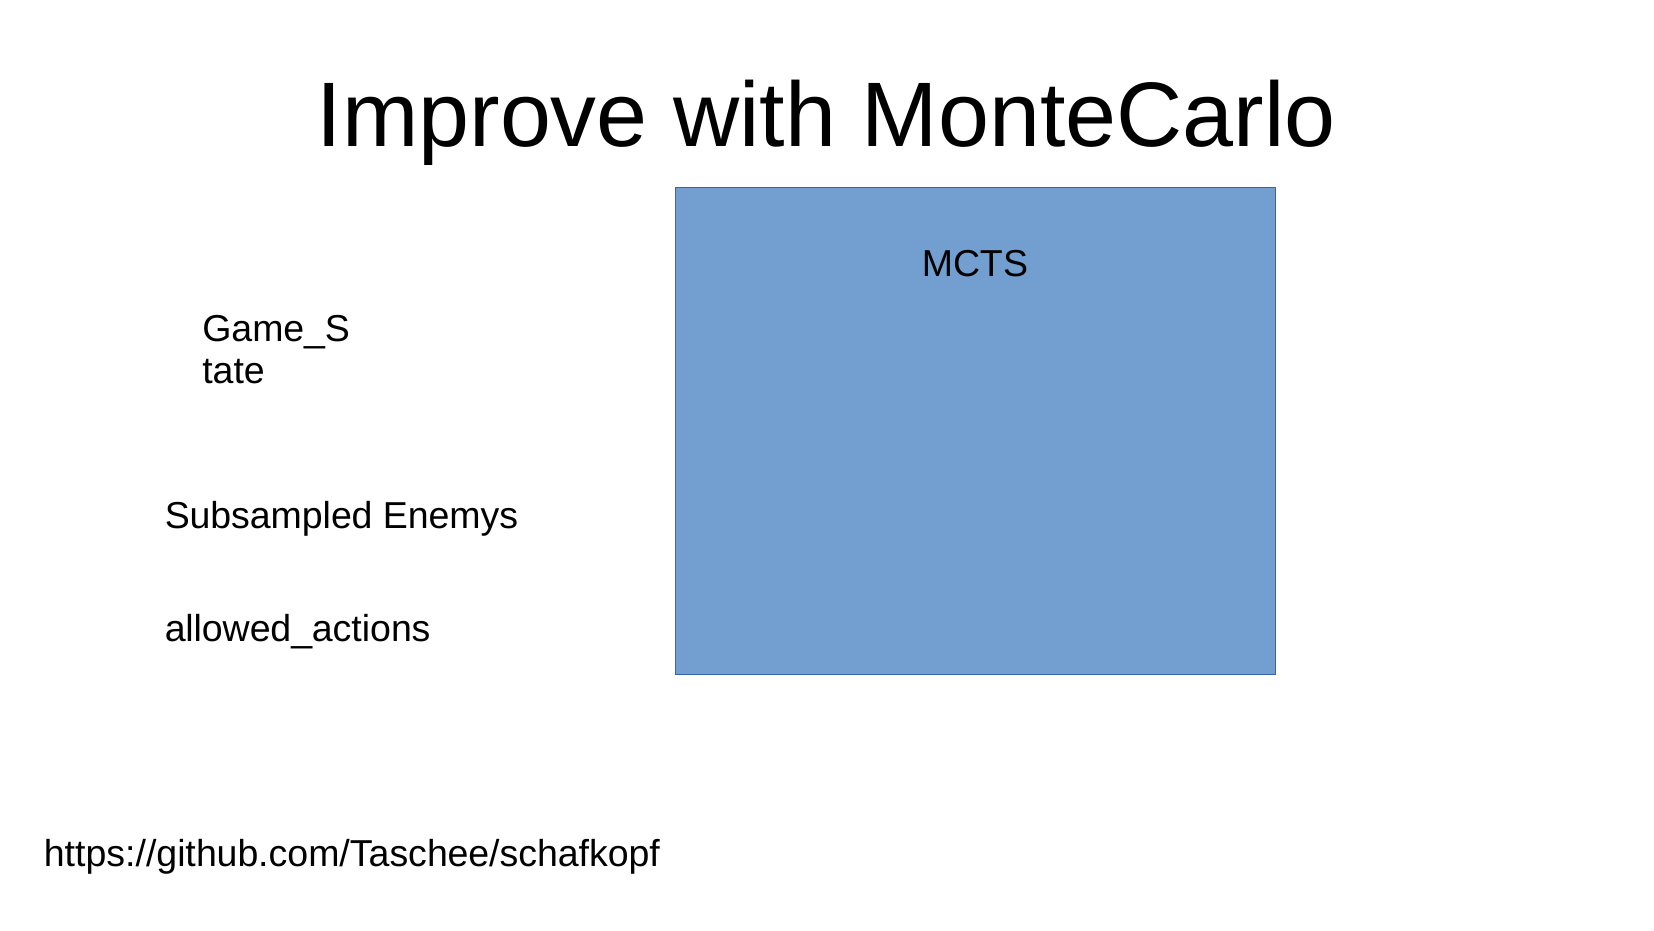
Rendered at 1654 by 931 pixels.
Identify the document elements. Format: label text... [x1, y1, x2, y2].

text_box MCTS [675, 187, 1276, 675]
title Improve with MonteCarlo [82, 37, 1571, 193]
text_box allowed_actions [150, 600, 563, 676]
text_box Subsampled Enemys [150, 487, 563, 563]
text_box https://github.com/Taschee/schafkopf [29, 825, 676, 882]
text_box Game_State [187, 300, 376, 399]
